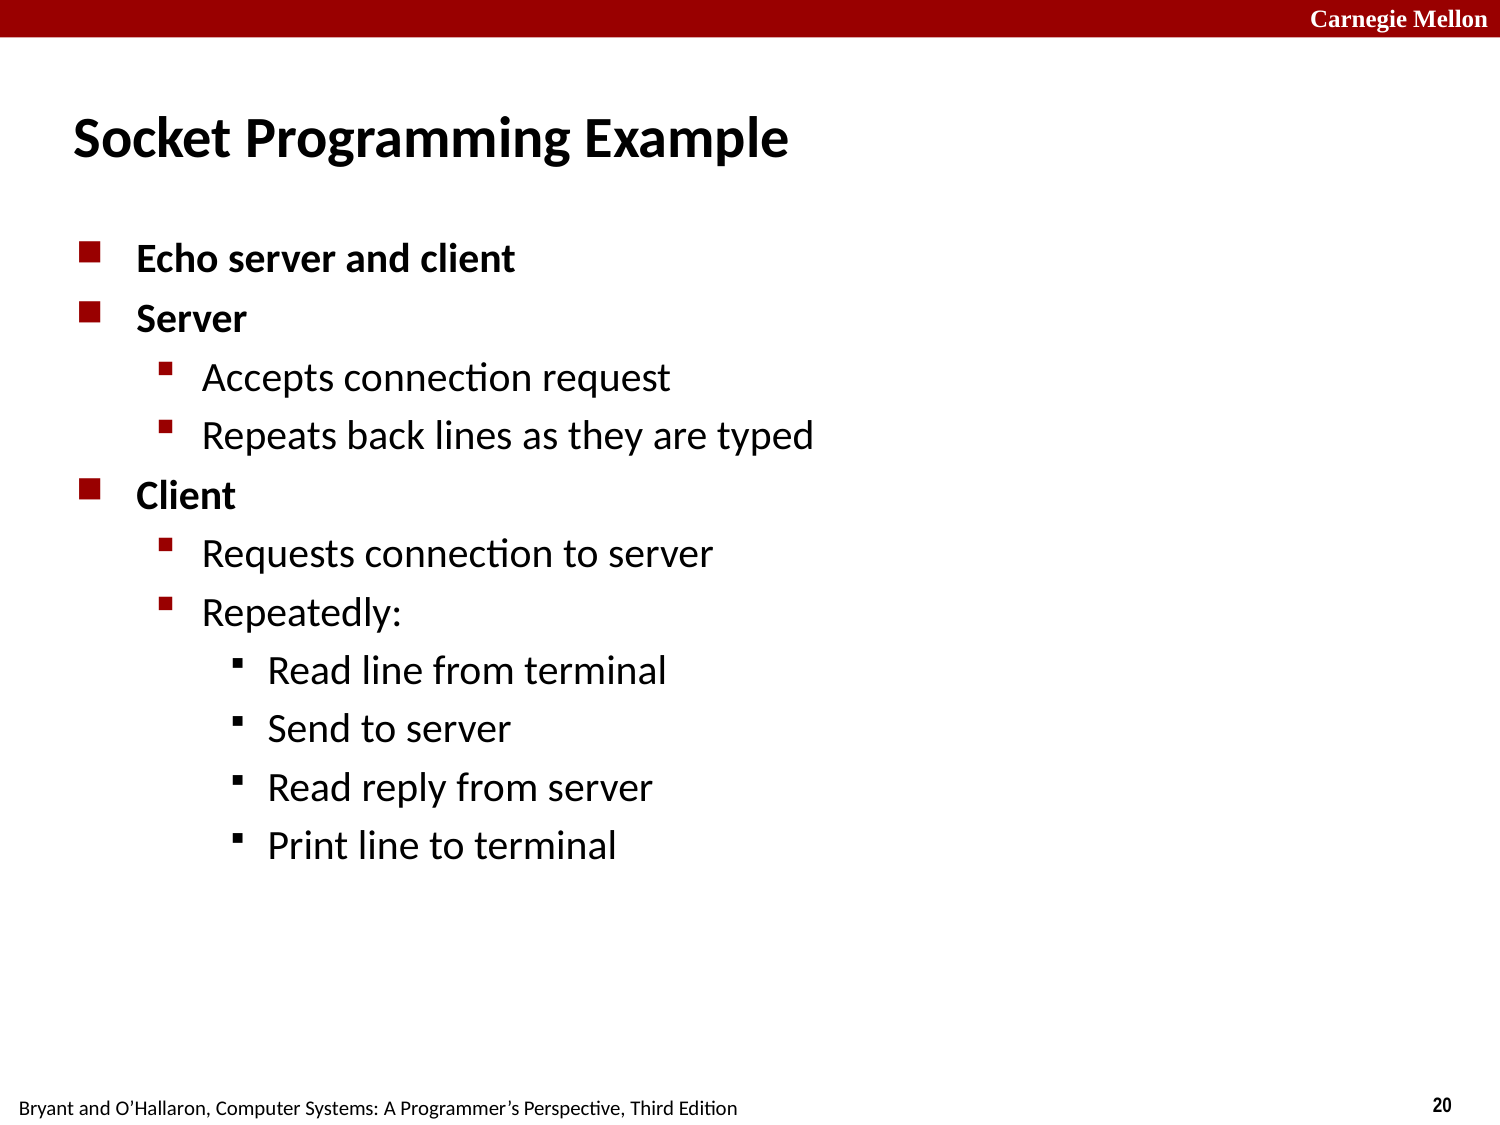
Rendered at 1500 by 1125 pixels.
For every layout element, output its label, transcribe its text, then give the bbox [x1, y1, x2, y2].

title Socket Programming Example [58, 71, 1304, 197]
list Echo server and client Server Accepts connection request Repeats back lines as they are typed Client Requests connection to server Repeatedly: Read line from terminal Send to server Read reply from server Print line to terminal [65, 223, 1361, 1040]
